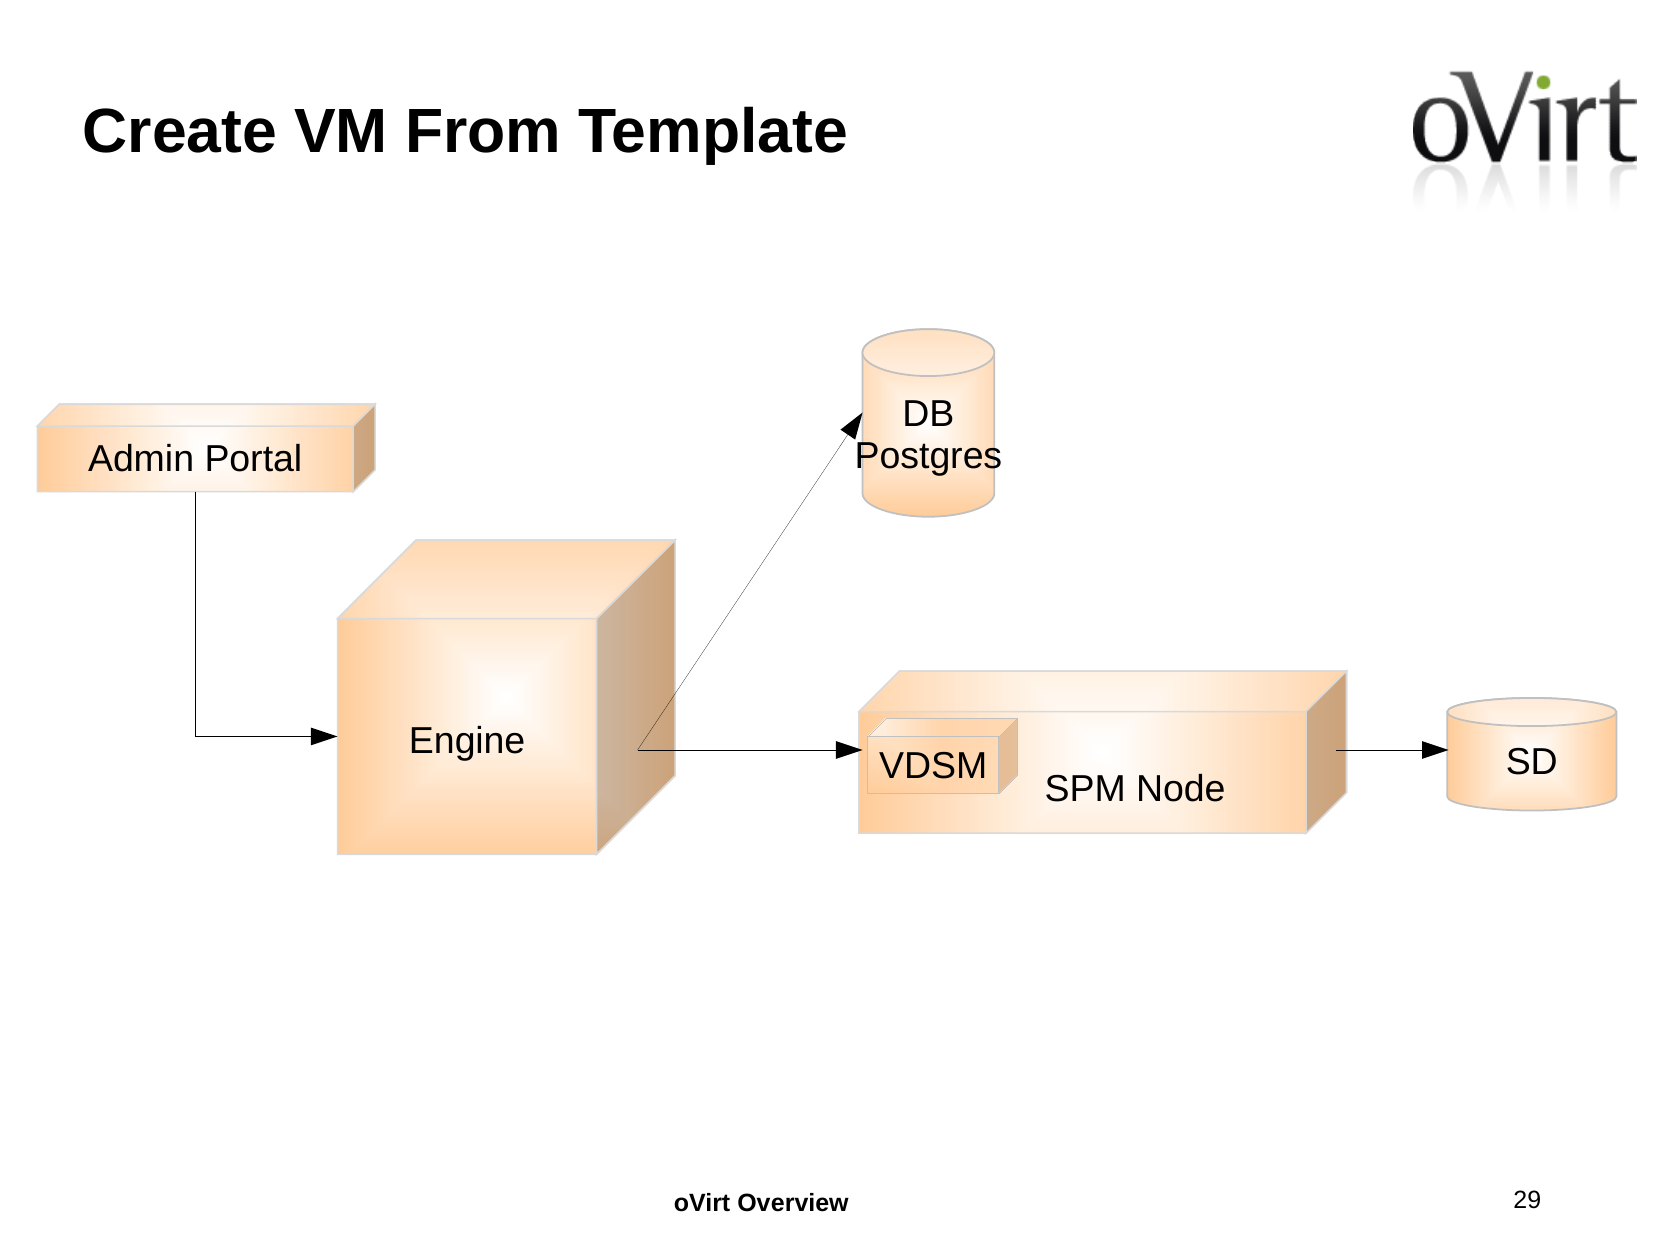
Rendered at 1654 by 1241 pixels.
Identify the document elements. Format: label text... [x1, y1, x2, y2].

text_box VDSM [867, 737, 998, 794]
text_box SD [1447, 713, 1617, 811]
text_box DB Postgres [862, 355, 995, 517]
text_box Engine [337, 619, 596, 855]
title Create VM From Template [82, 37, 1571, 226]
text_box Admin Portal [37, 427, 353, 492]
picture [1571, 63, 1637, 212]
text_box SPM Node [859, 712, 1306, 834]
